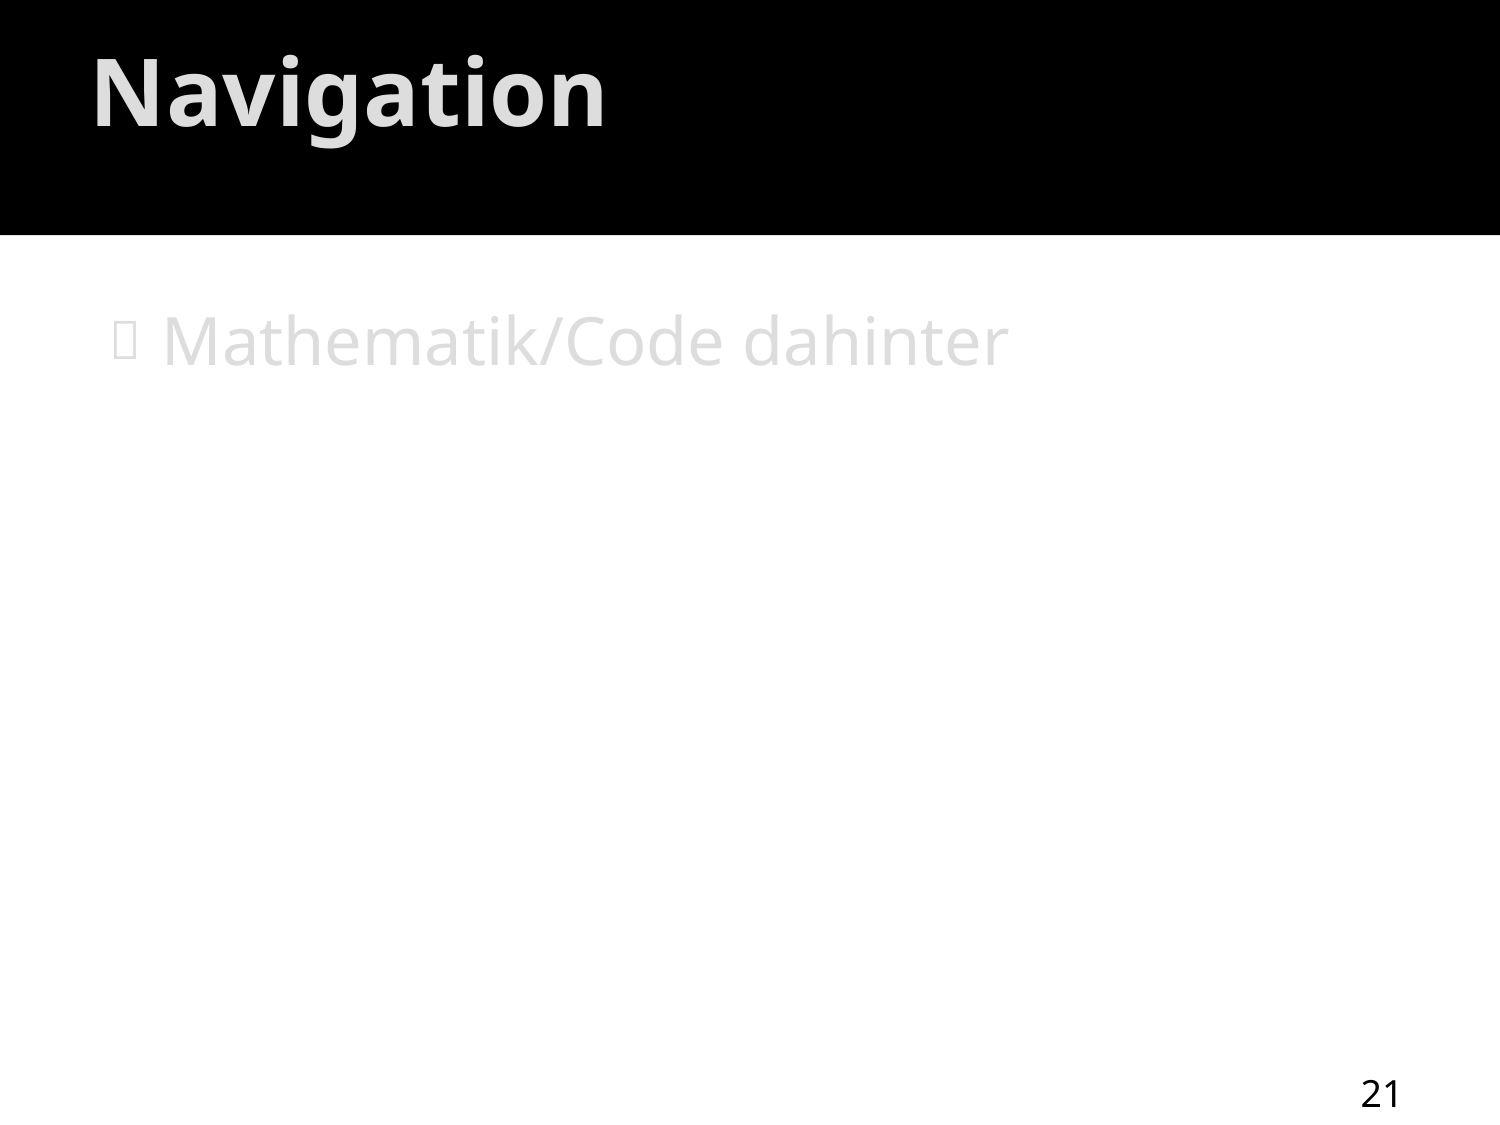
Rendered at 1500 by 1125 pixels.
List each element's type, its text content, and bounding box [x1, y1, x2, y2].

list Mathematik/Code dahinter [75, 291, 1425, 1050]
slide_number <Nummer> [1345, 1062, 1467, 1108]
title Navigation [75, 25, 1425, 231]
